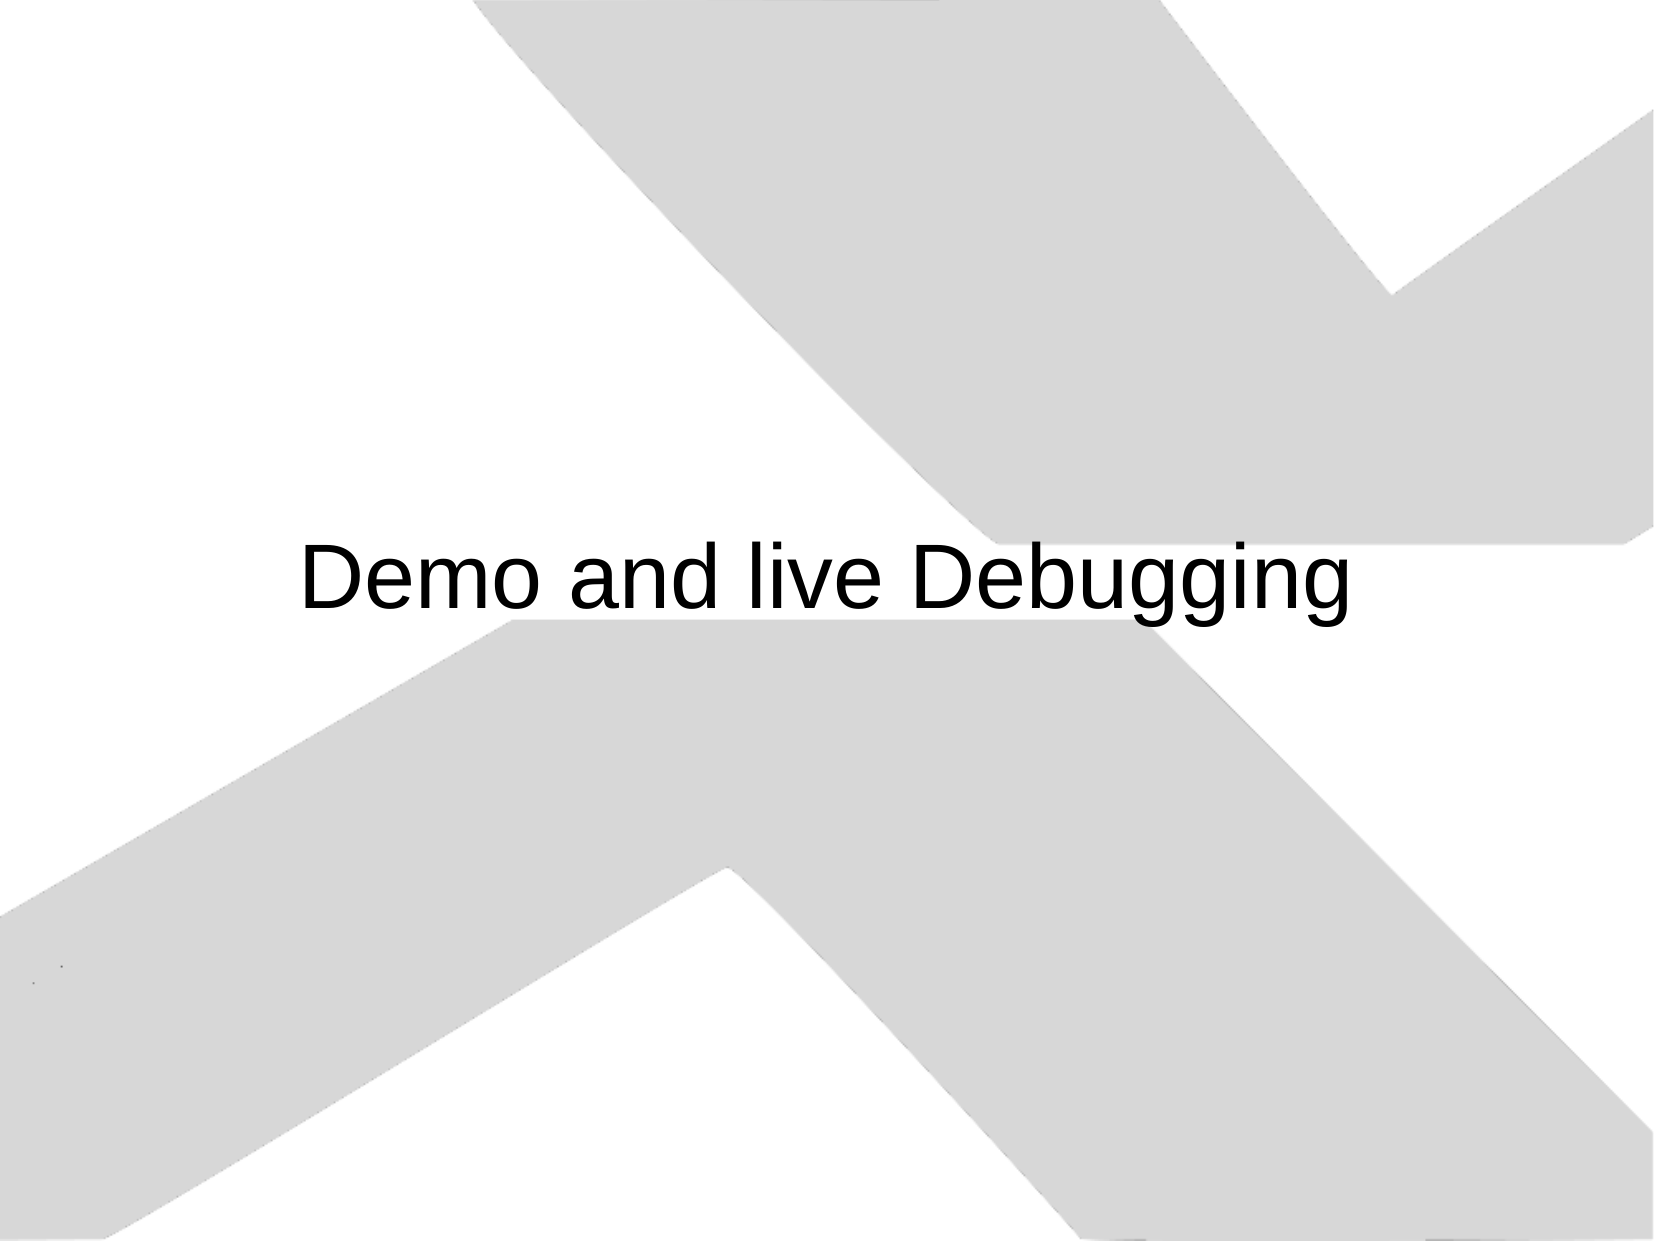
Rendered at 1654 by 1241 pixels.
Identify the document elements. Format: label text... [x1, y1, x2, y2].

picture [0, 0, 1654, 1241]
title Demo and live Debugging [82, 474, 1571, 682]
